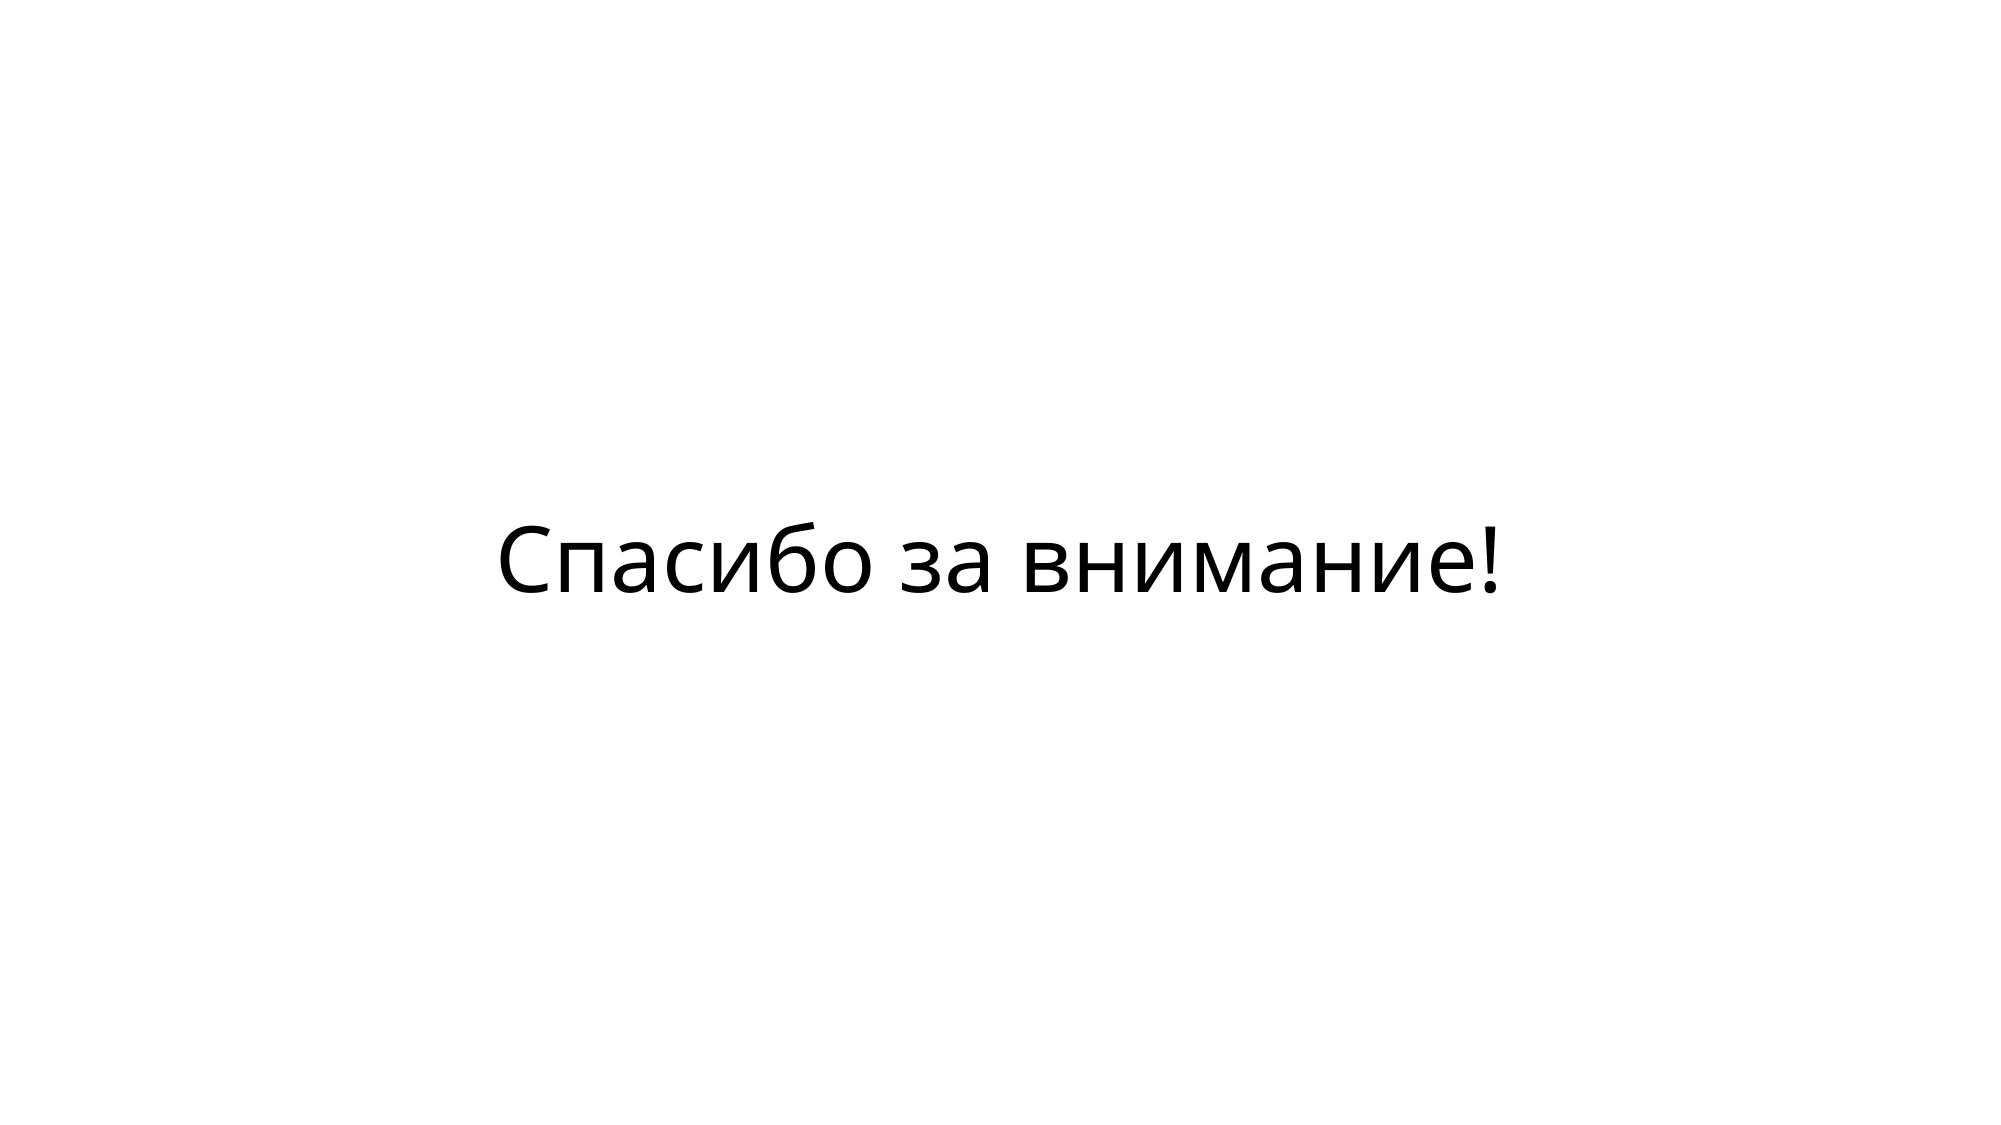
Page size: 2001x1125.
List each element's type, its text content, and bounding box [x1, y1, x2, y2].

title Спасибо за внимание! [137, 453, 1863, 672]
